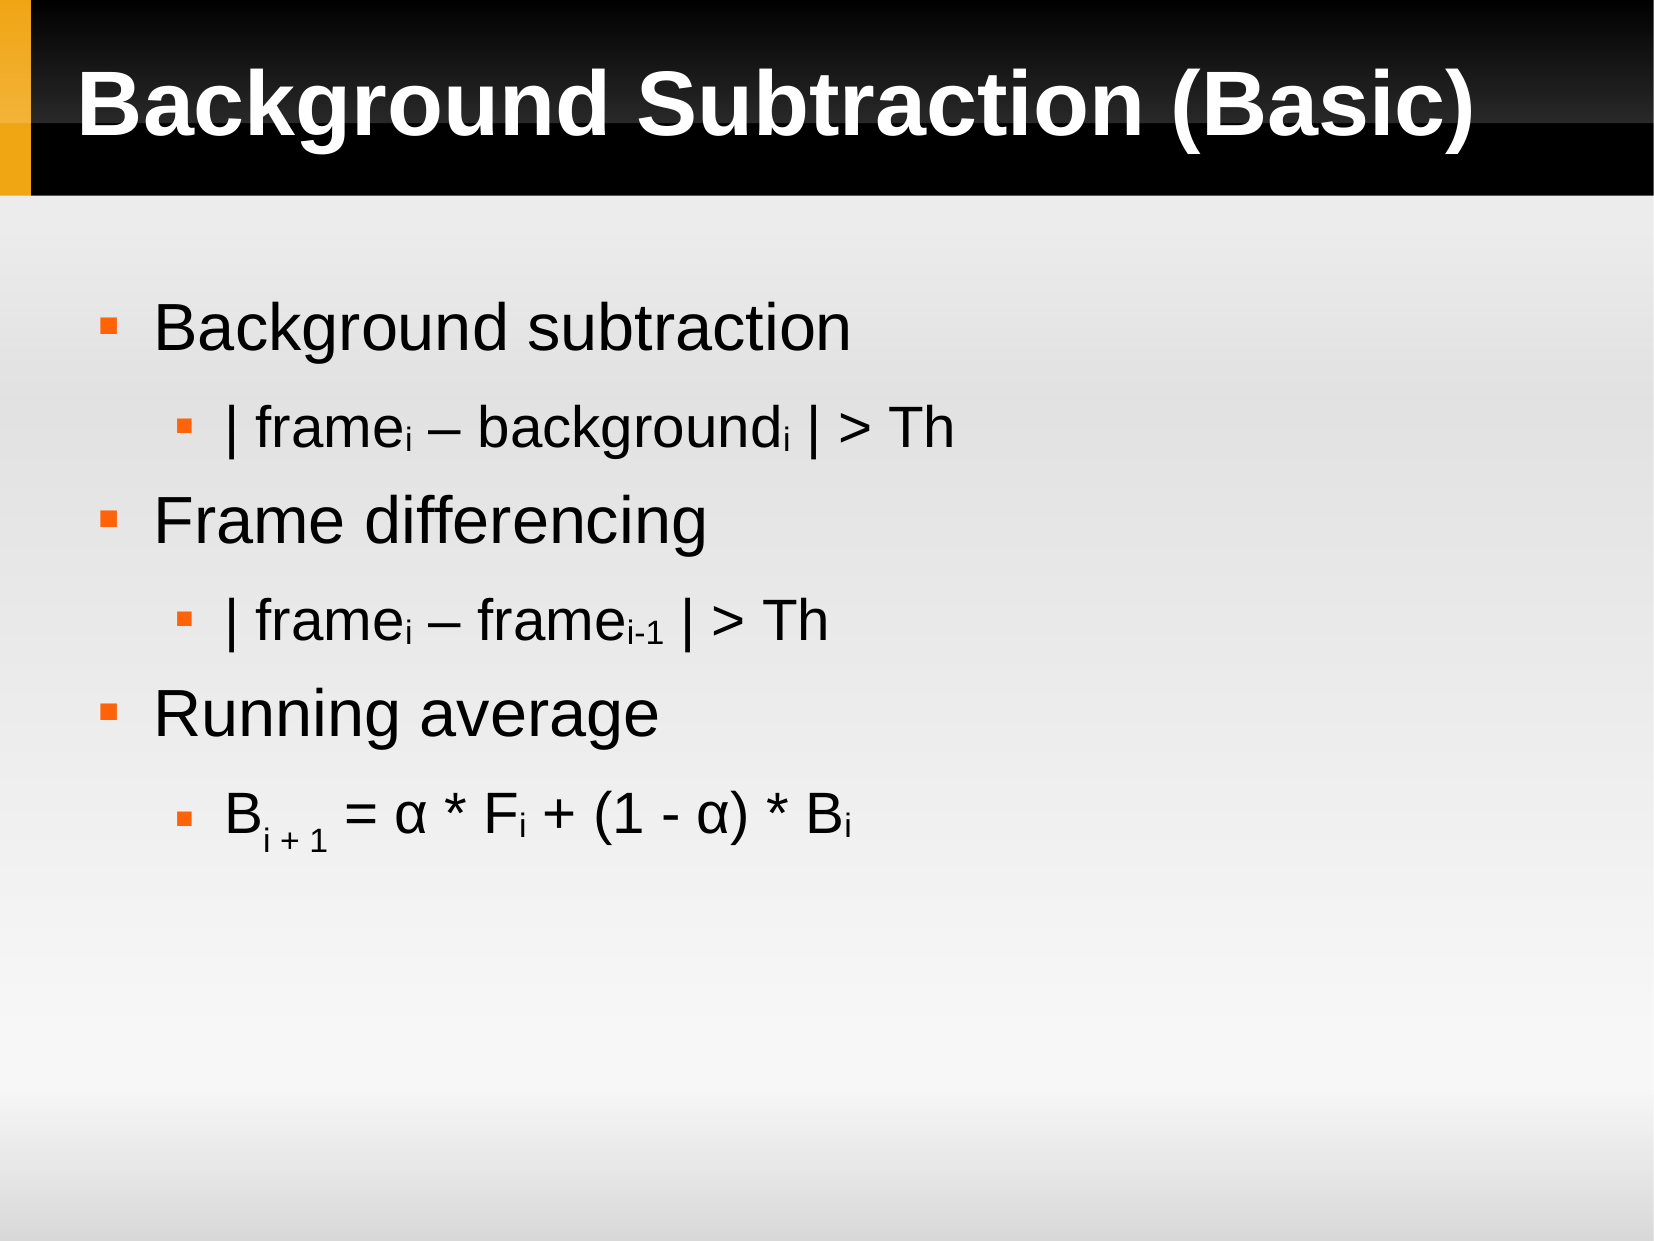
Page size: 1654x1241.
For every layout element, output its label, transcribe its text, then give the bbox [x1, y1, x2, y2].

list Background subtraction | framei – backgroundi | > Th Frame differencing | framei – framei-1 | > Th Running average Bi + 1 = α * Fi + (1 - α) * Bi [82, 290, 1571, 1109]
title Background Subtraction (Basic) [76, 0, 1565, 208]
picture [0, 0, 1654, 1241]
